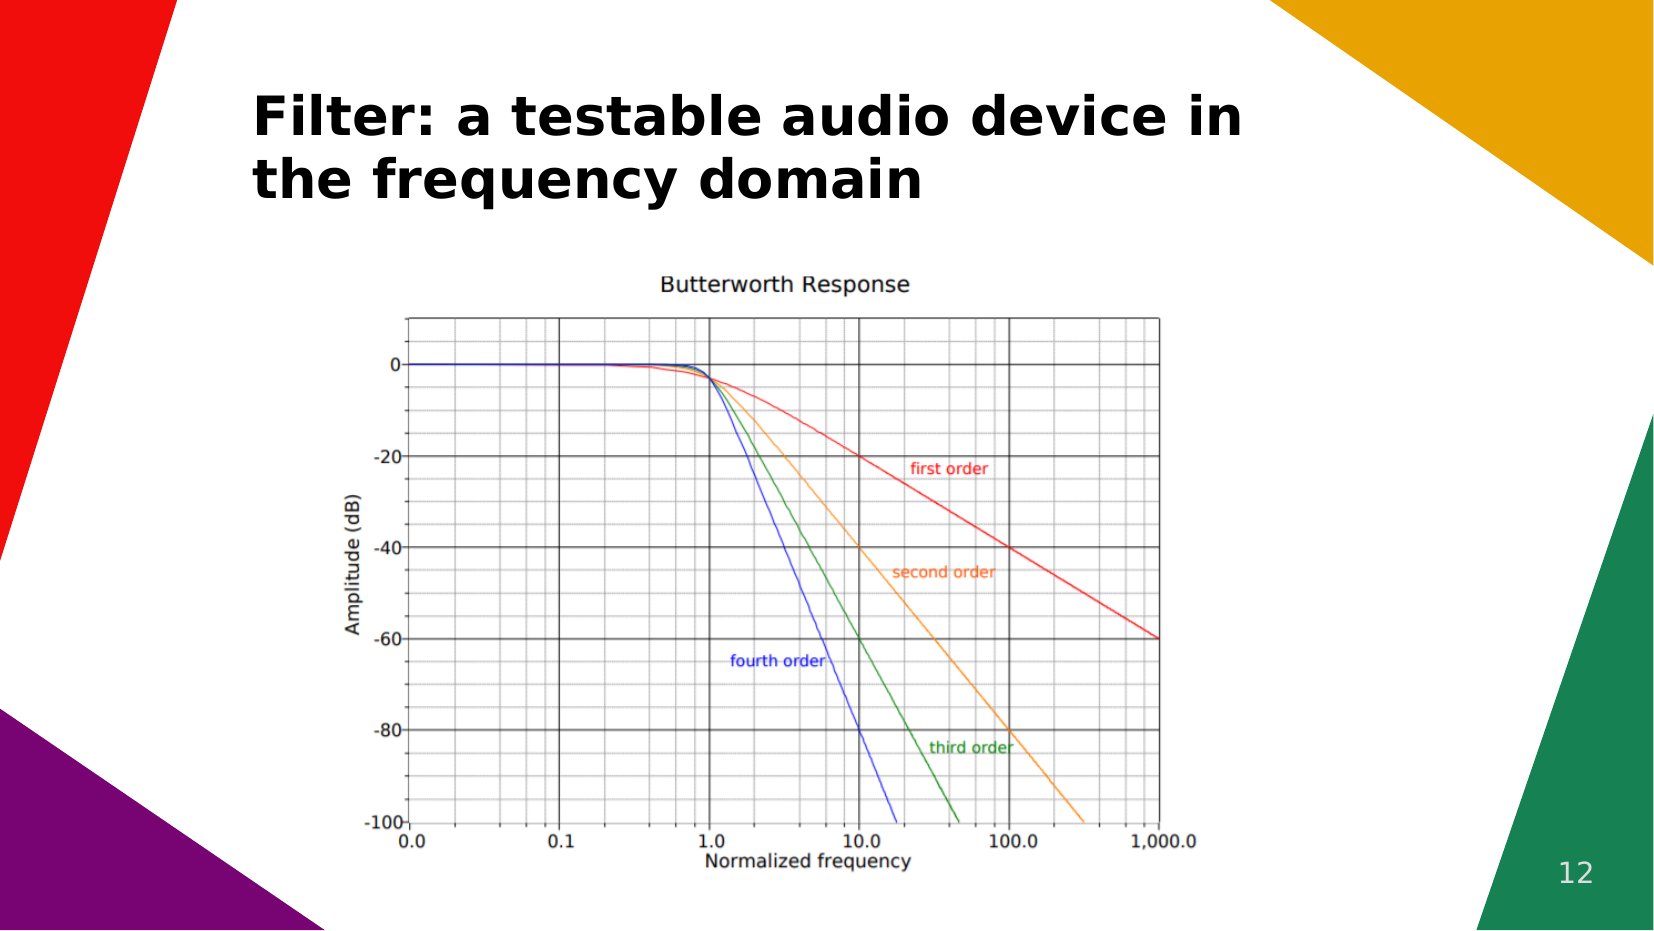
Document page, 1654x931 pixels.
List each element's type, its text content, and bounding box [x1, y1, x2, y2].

picture [327, 262, 1211, 886]
text_box Filter: a testable audio device in the frequency domain [237, 77, 1301, 219]
